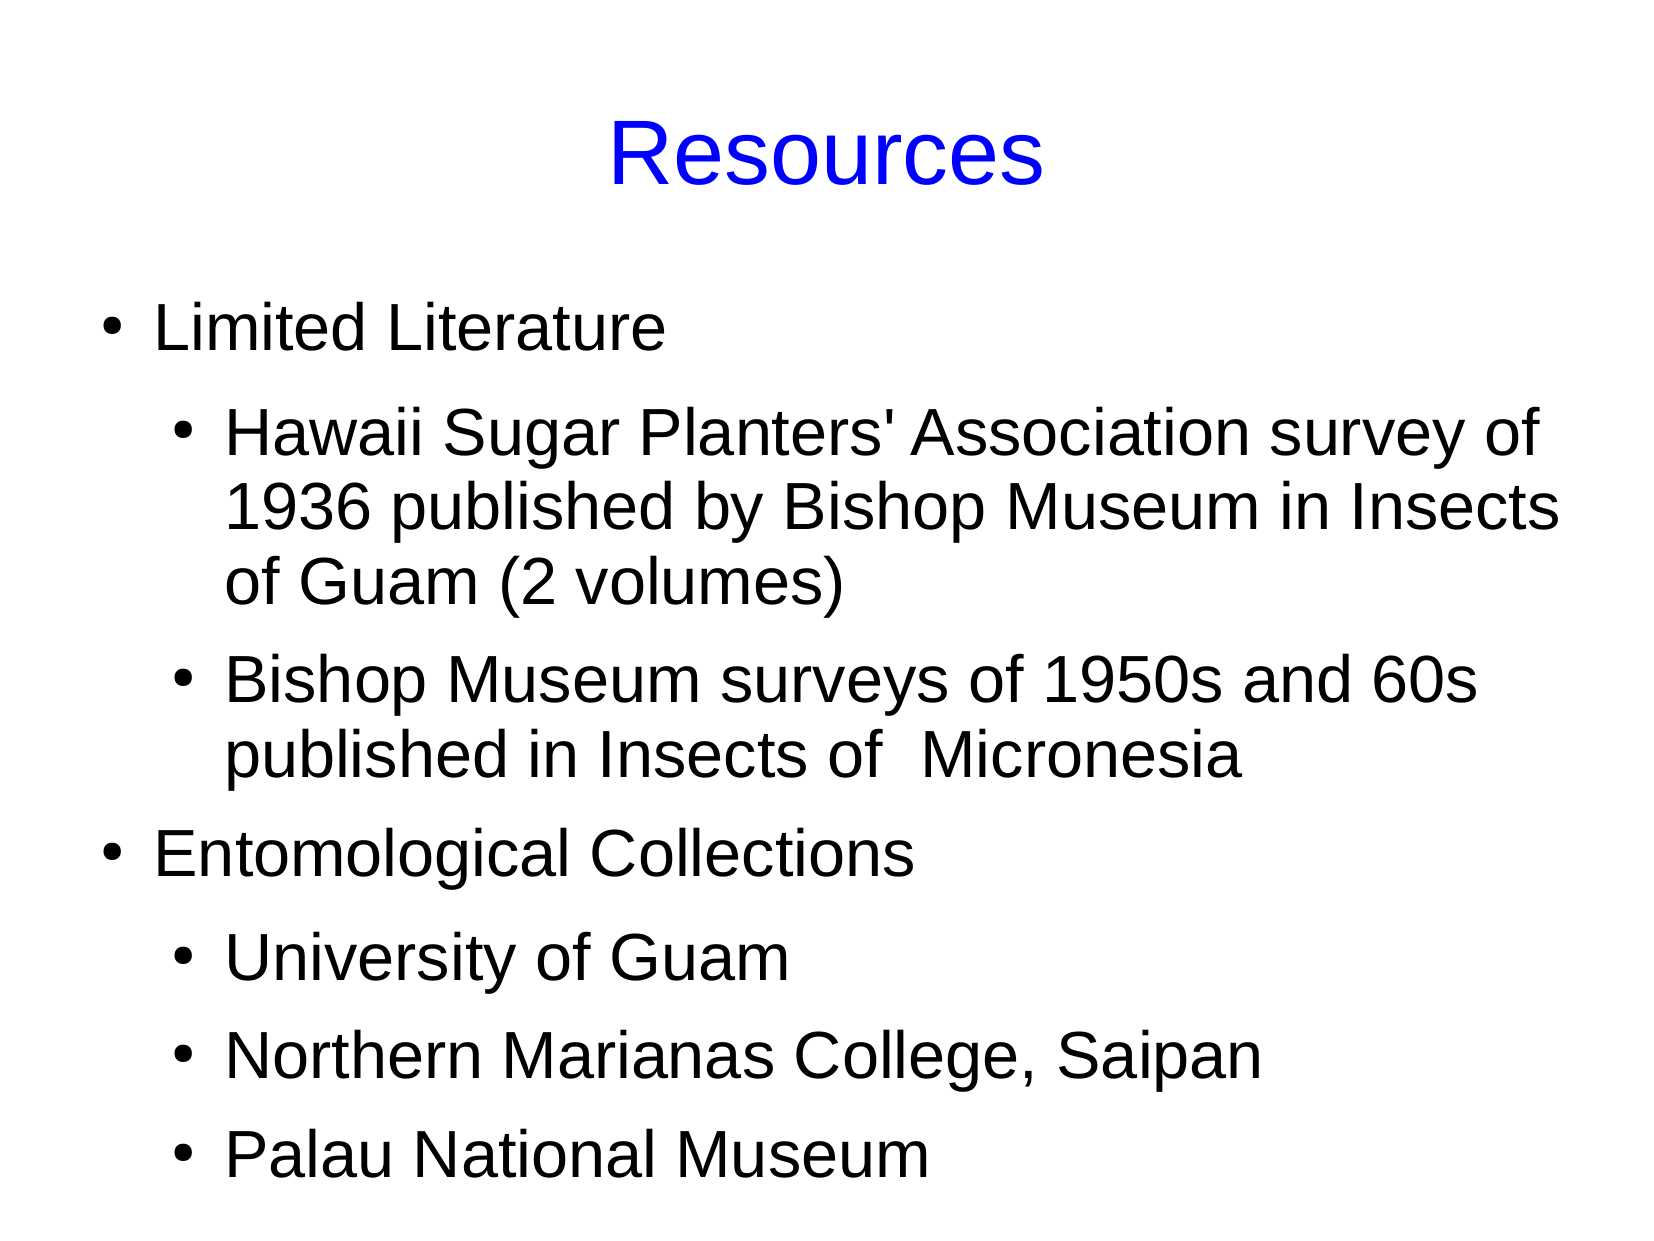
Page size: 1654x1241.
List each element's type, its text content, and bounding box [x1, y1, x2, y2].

list Limited Literature Hawaii Sugar Planters' Association survey of 1936 published by Bishop Museum in Insects of Guam (2 volumes) Bishop Museum surveys of 1950s and 60s published in Insects of Micronesia Entomological Collections University of Guam Northern Marianas College, Saipan Palau National Museum [82, 290, 1571, 1192]
title Resources [82, 49, 1571, 257]
